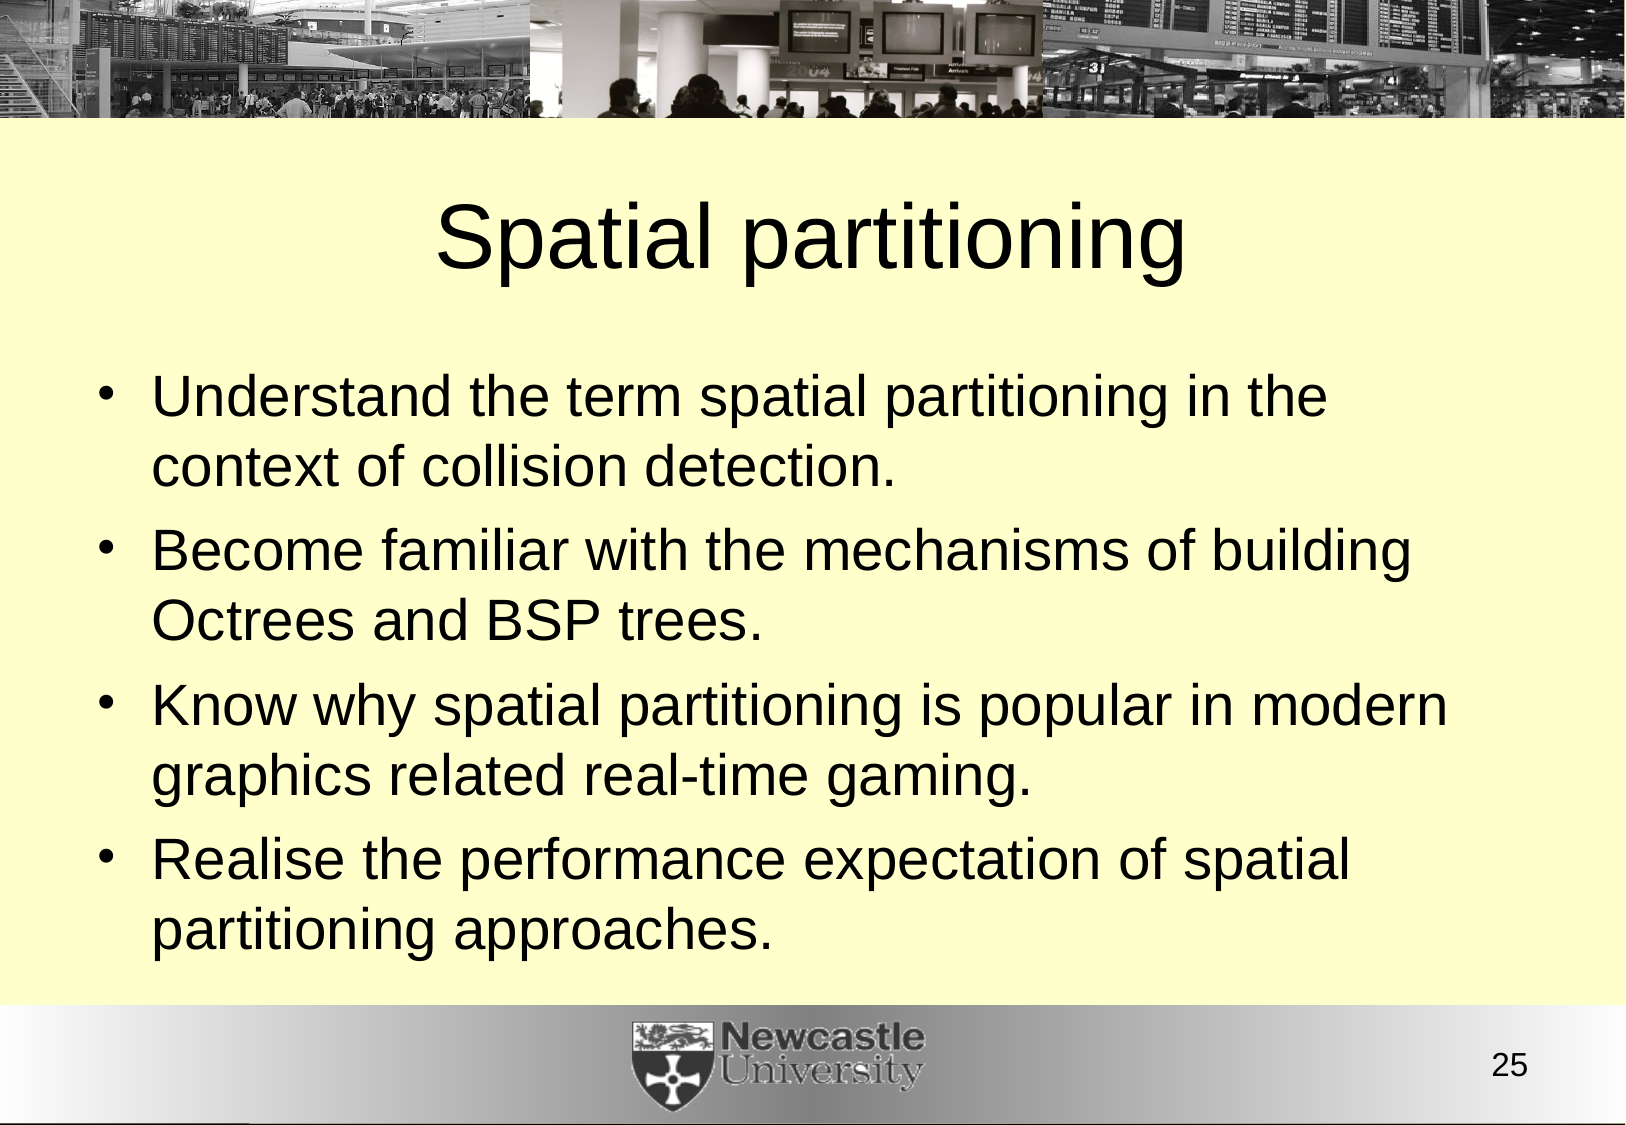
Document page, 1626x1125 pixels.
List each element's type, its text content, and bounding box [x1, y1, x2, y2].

text_box <number> [1164, 1024, 1544, 1103]
picture [0, 0, 1625, 118]
text_box Spatial partitioning [81, 130, 1544, 334]
text_box Understand the term spatial partitioning in the context of collision detection. Become familiar with the mechanisms of building Octrees and BSP trees. Know why spatial partitioning is popular in modern graphics related real-time gaming. Realise the performance expectation of spatial partitioning approaches. [81, 349, 1544, 983]
